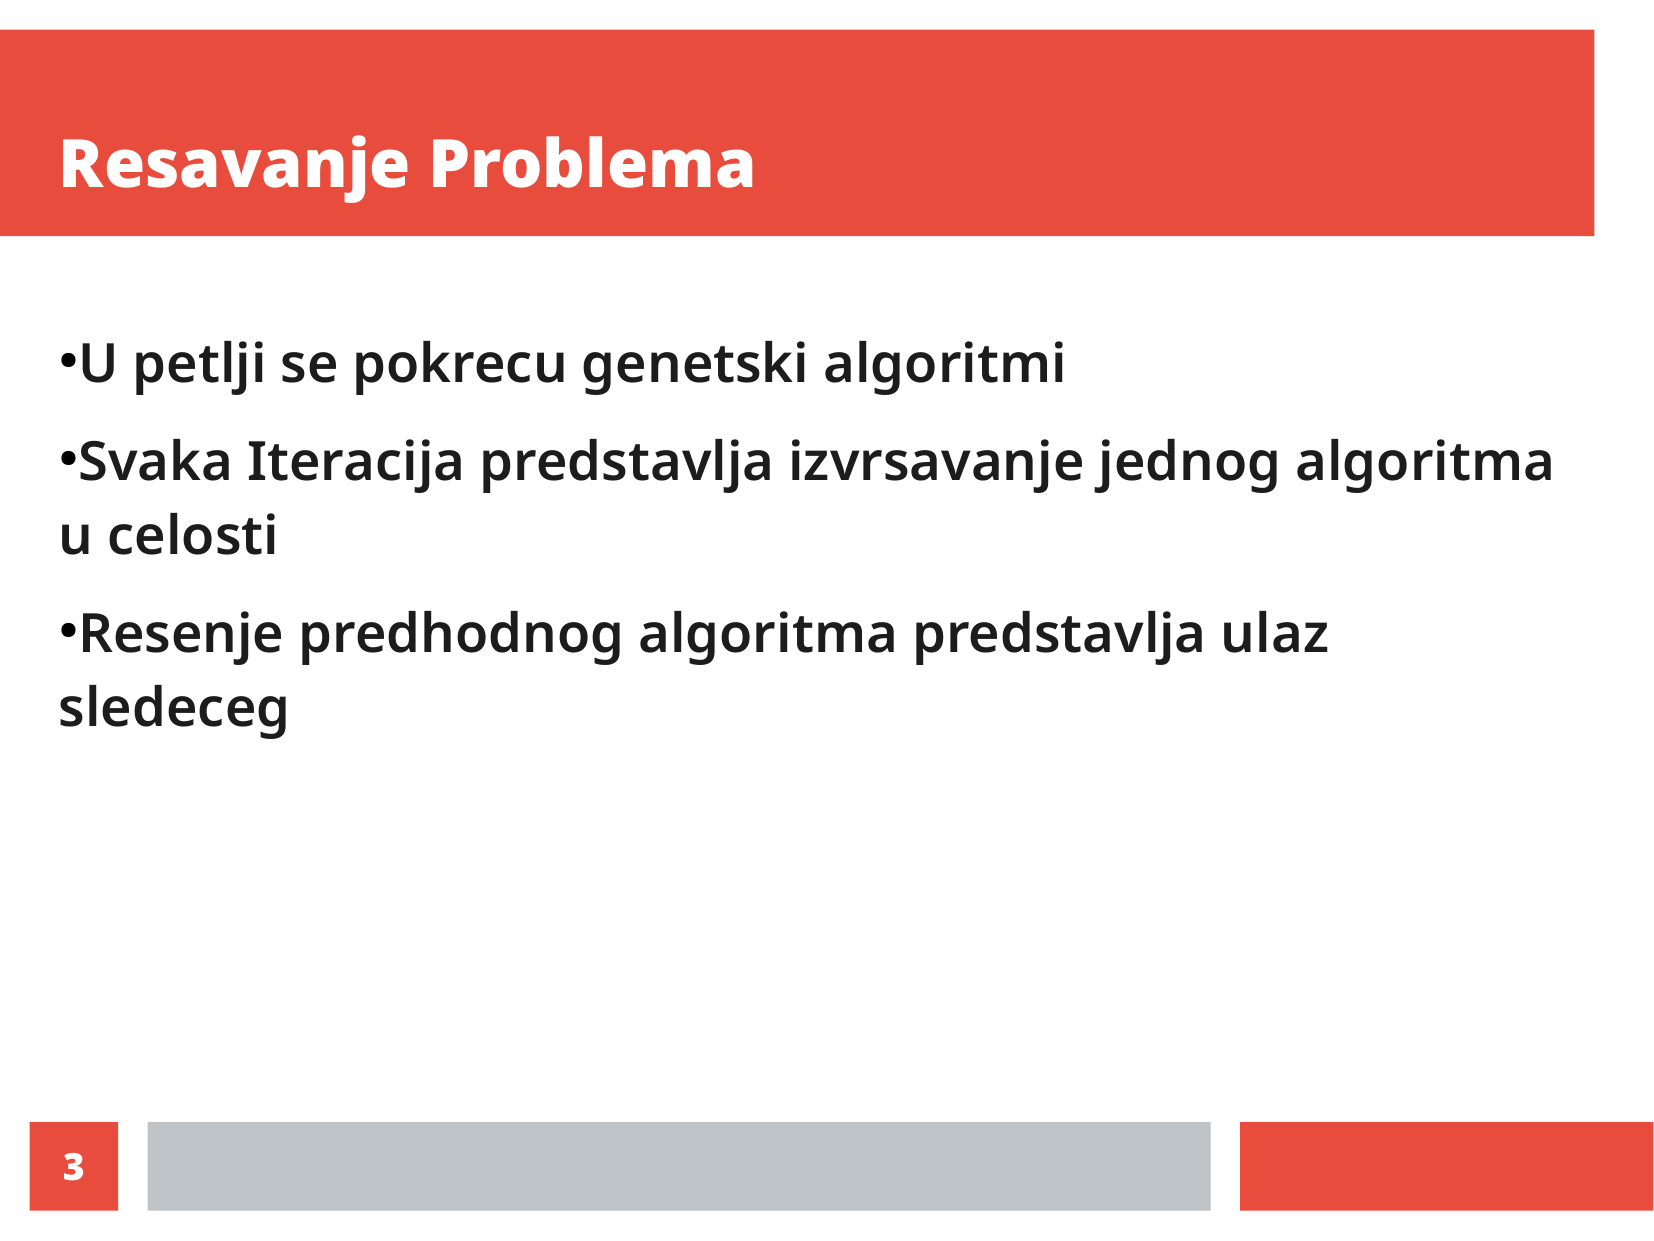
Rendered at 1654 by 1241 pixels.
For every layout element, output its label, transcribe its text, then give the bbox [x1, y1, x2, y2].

title Resavanje Problema [59, 59, 1595, 207]
list U petlji se pokrecu genetski algoritmi Svaka Iteracija predstavlja izvrsavanje jednog algoritma u celosti Resenje predhodnog algoritma predstavlja ulaz sledeceg [59, 324, 1565, 1093]
